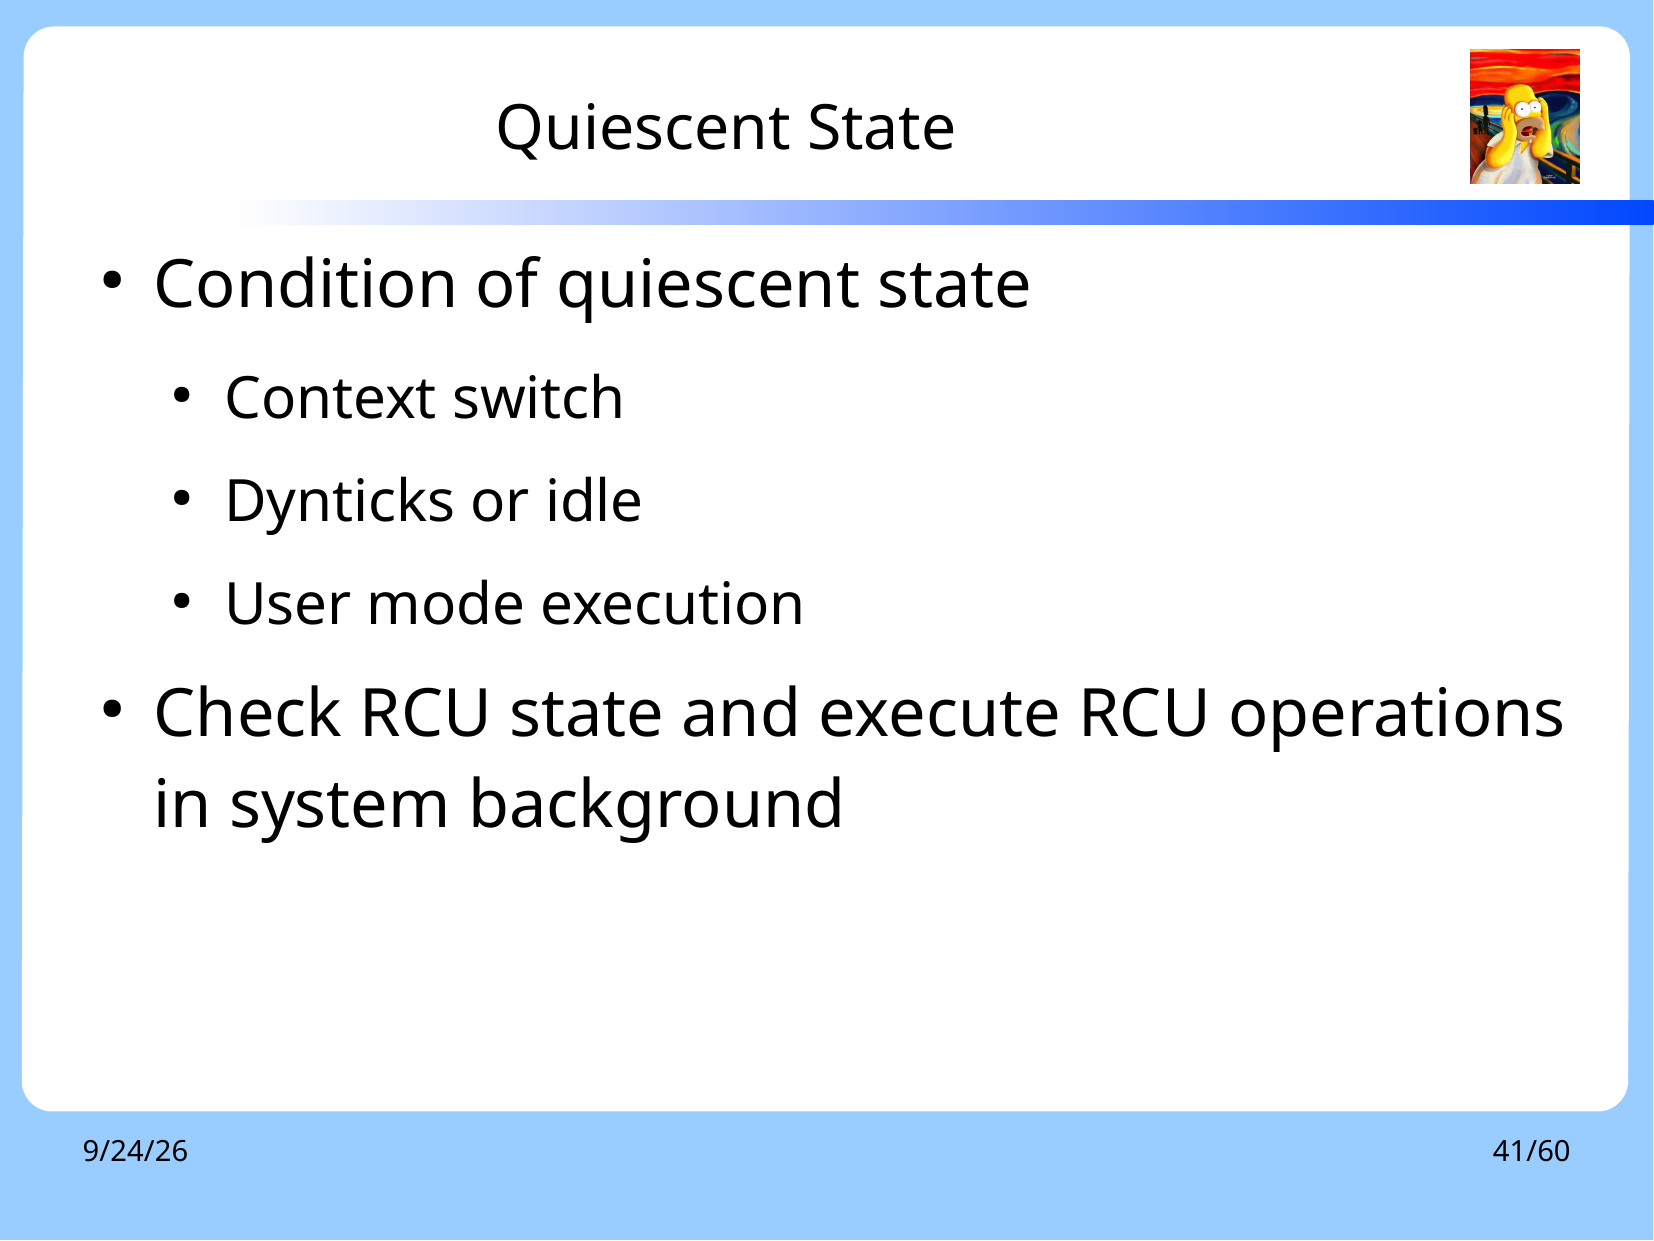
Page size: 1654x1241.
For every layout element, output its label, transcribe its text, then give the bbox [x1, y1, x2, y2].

list Condition of quiescent state Context switch Dynticks or idle User mode execution Check RCU state and execute RCU operations in system background [82, 236, 1571, 1055]
picture [1470, 49, 1580, 184]
title Quiescent State [82, 49, 1371, 201]
